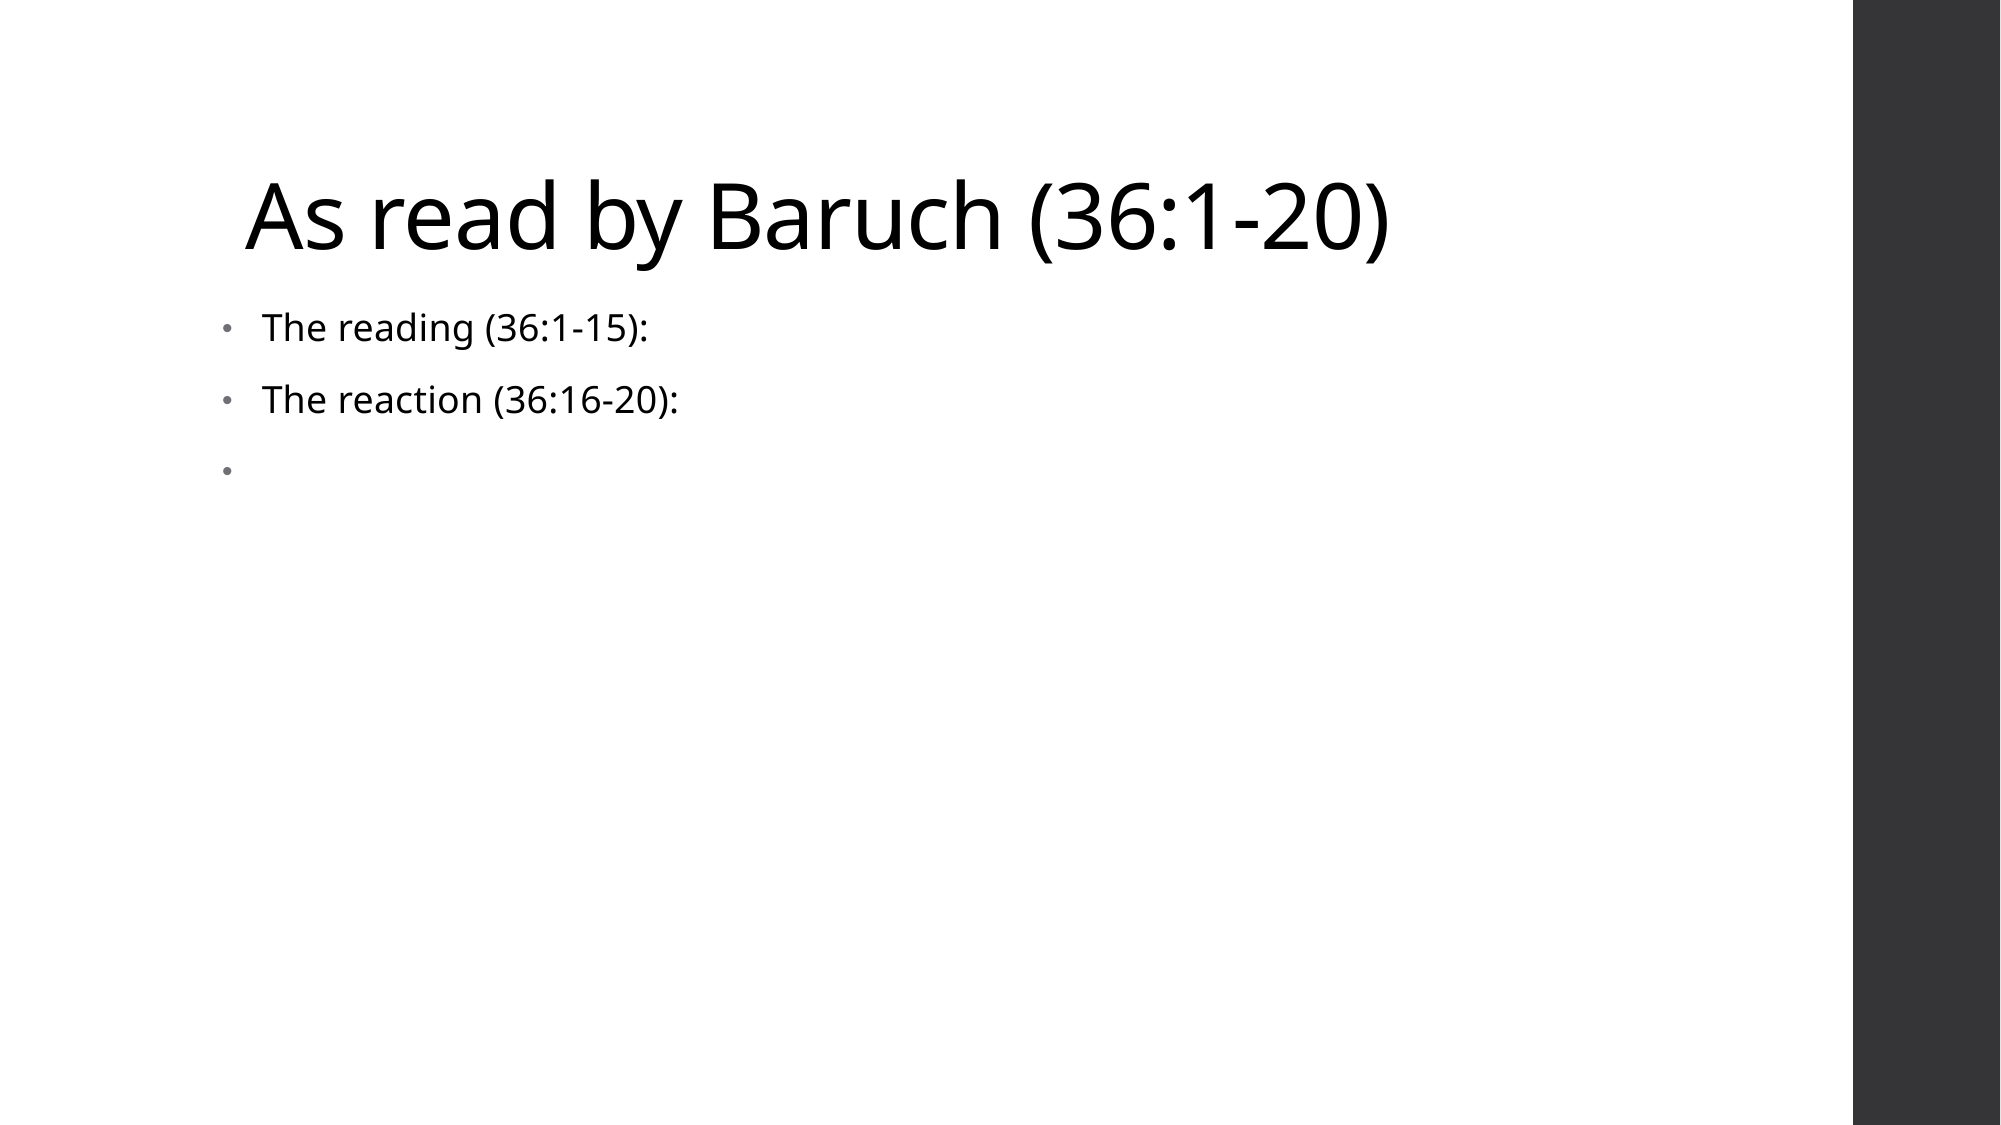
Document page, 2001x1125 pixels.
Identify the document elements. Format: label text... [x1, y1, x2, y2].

title As read by Baruch (36:1-20) [206, 60, 1797, 278]
list The reading (36:1-15): The reaction (36:16-20): [206, 299, 1617, 1014]
